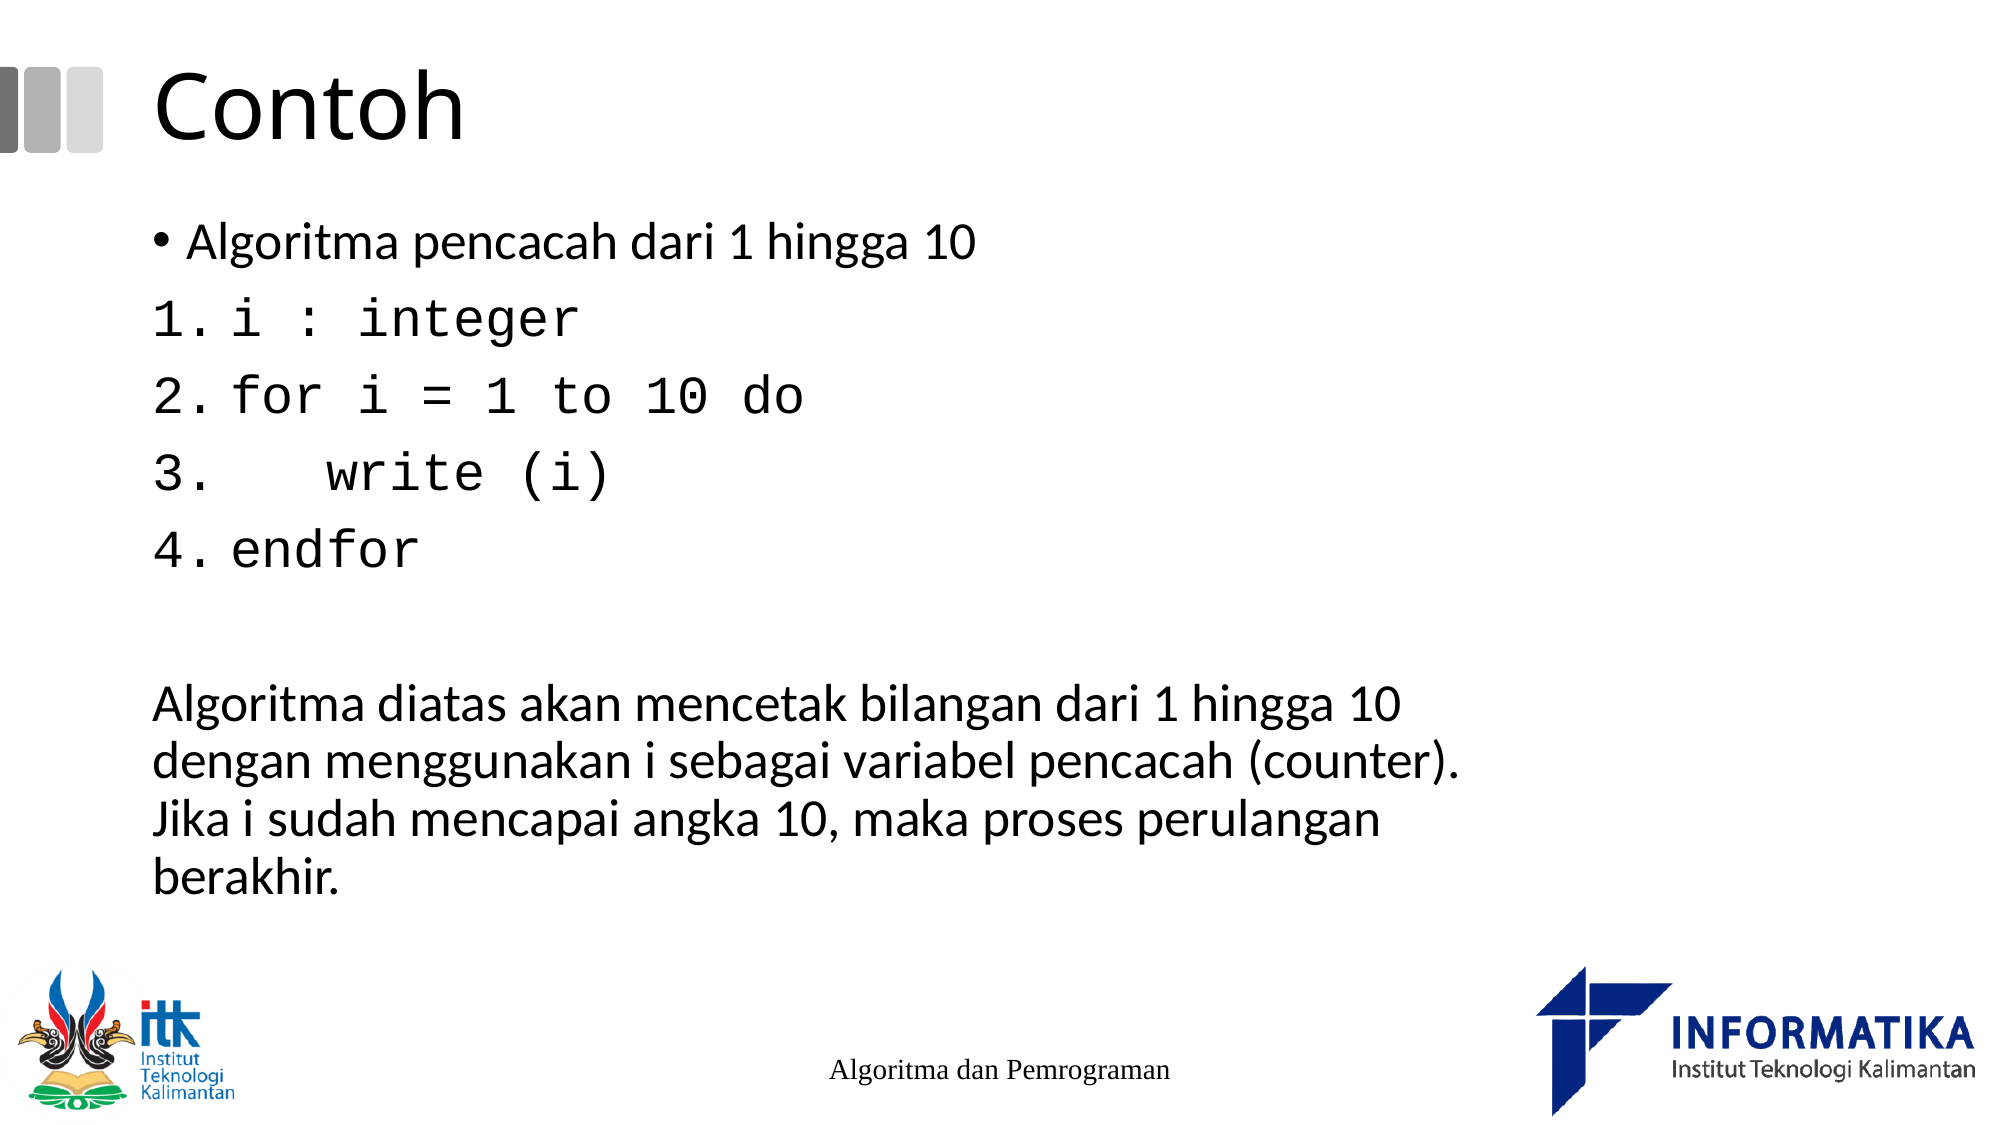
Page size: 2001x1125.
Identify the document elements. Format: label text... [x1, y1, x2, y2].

picture [1534, 965, 1976, 1118]
title Contoh [137, 1, 1863, 219]
list Algoritma pencacah dari 1 hingga 10 i : integer for i = 1 to 10 do write (i) endfor Algoritma diatas akan mencetak bilangan dari 1 hingga 10 dengan menggunakan i sebagai variabel pencacah (counter). Jika i sudah mencapai angka 10, maka proses perulangan berakhir. [137, 205, 1535, 920]
picture [0, 935, 253, 1125]
